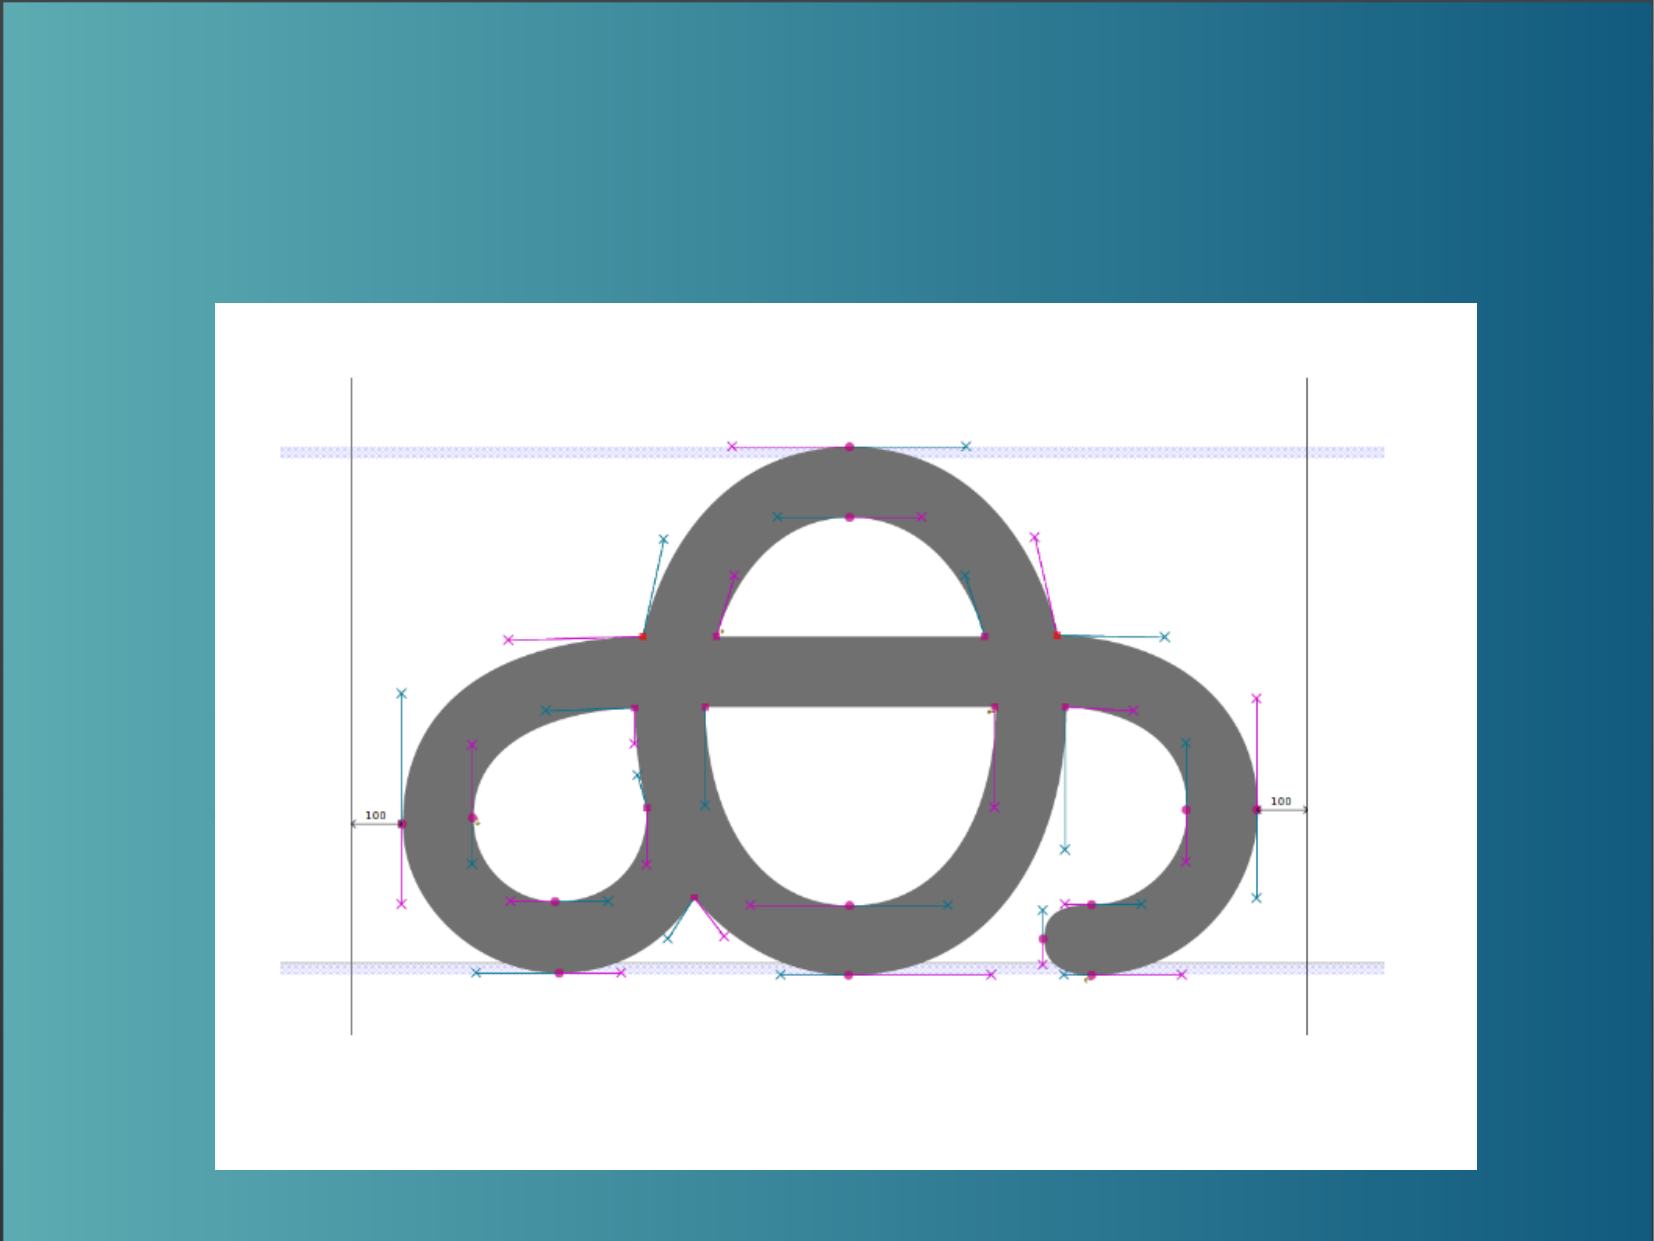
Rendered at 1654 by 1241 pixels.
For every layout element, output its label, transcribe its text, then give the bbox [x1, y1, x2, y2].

picture [0, 0, 1654, 1241]
text_box Glyph [82, 23, 1571, 370]
